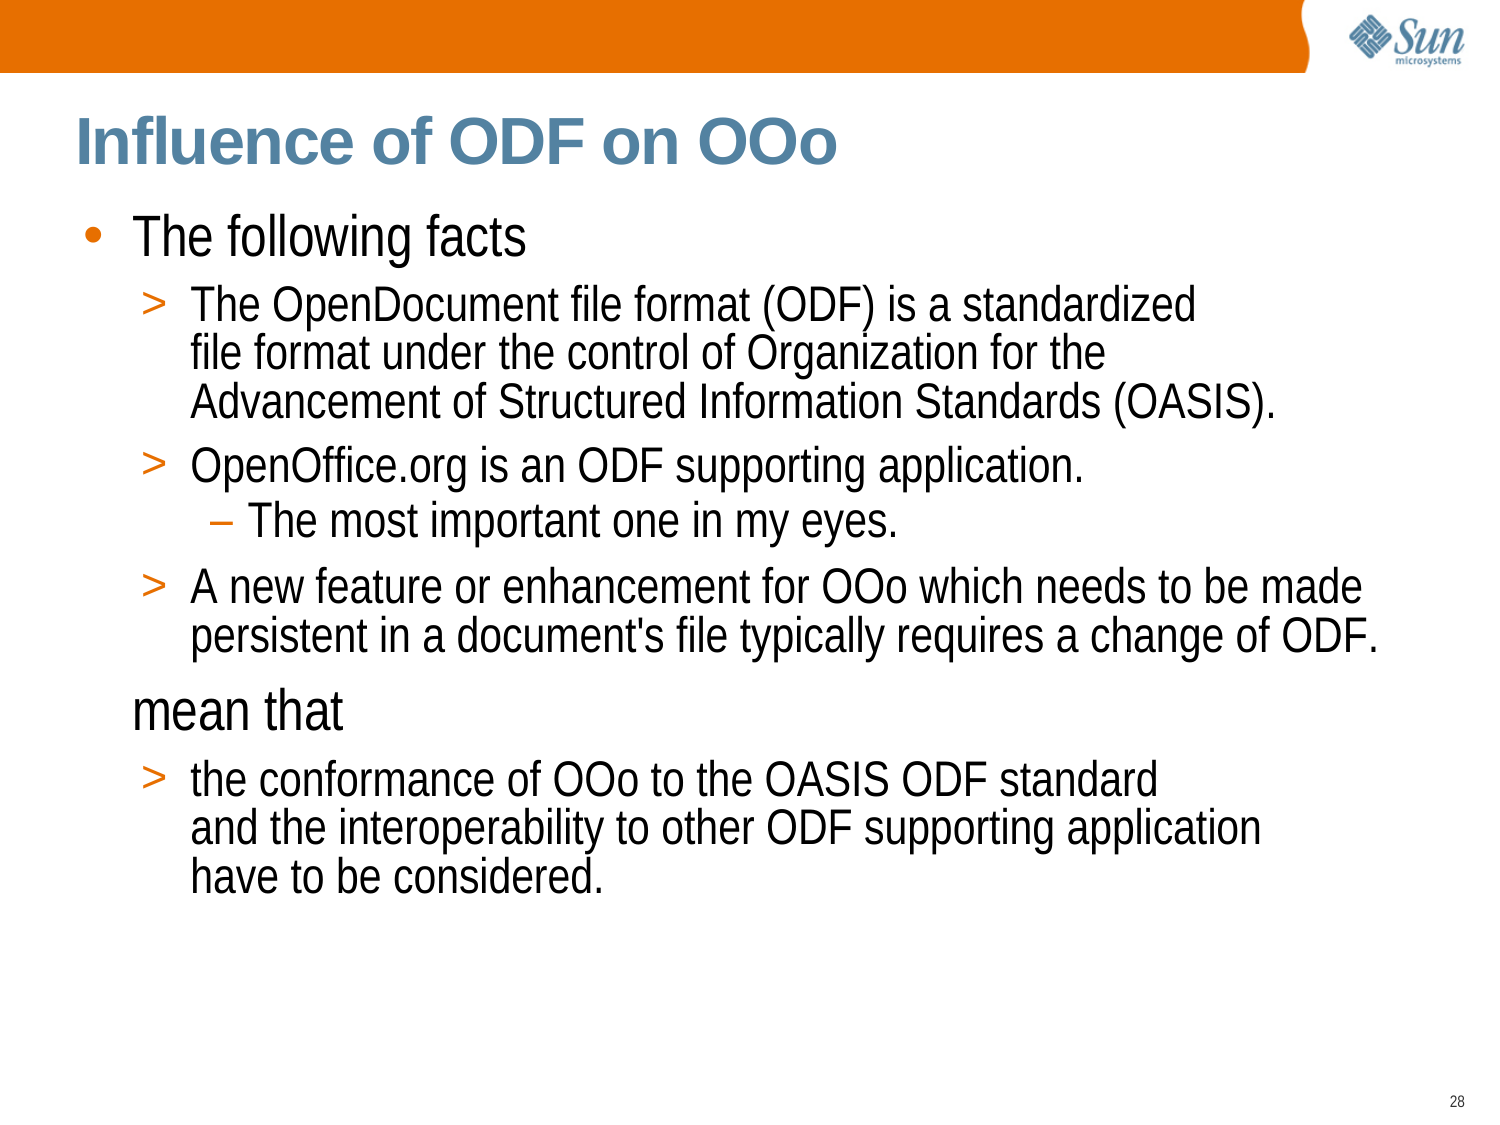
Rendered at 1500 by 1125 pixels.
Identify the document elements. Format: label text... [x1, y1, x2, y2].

list The following facts The OpenDocument file format (ODF) is a standardized file format under the control of Organization for the Advancement of Structured Information Standards (OASIS). OpenOffice.org is an ODF supporting application. The most important one in my eyes. A new feature or enhancement for OOo which needs to be made persistent in a document's file typically requires a change of ODF. mean that the conformance of OOo to the OASIS ODF standard and the interoperability to other ODF supporting application have to be considered. [64, 210, 1442, 1015]
picture [0, 0, 1500, 73]
title Influence of ODF on OOo [75, 111, 1450, 215]
